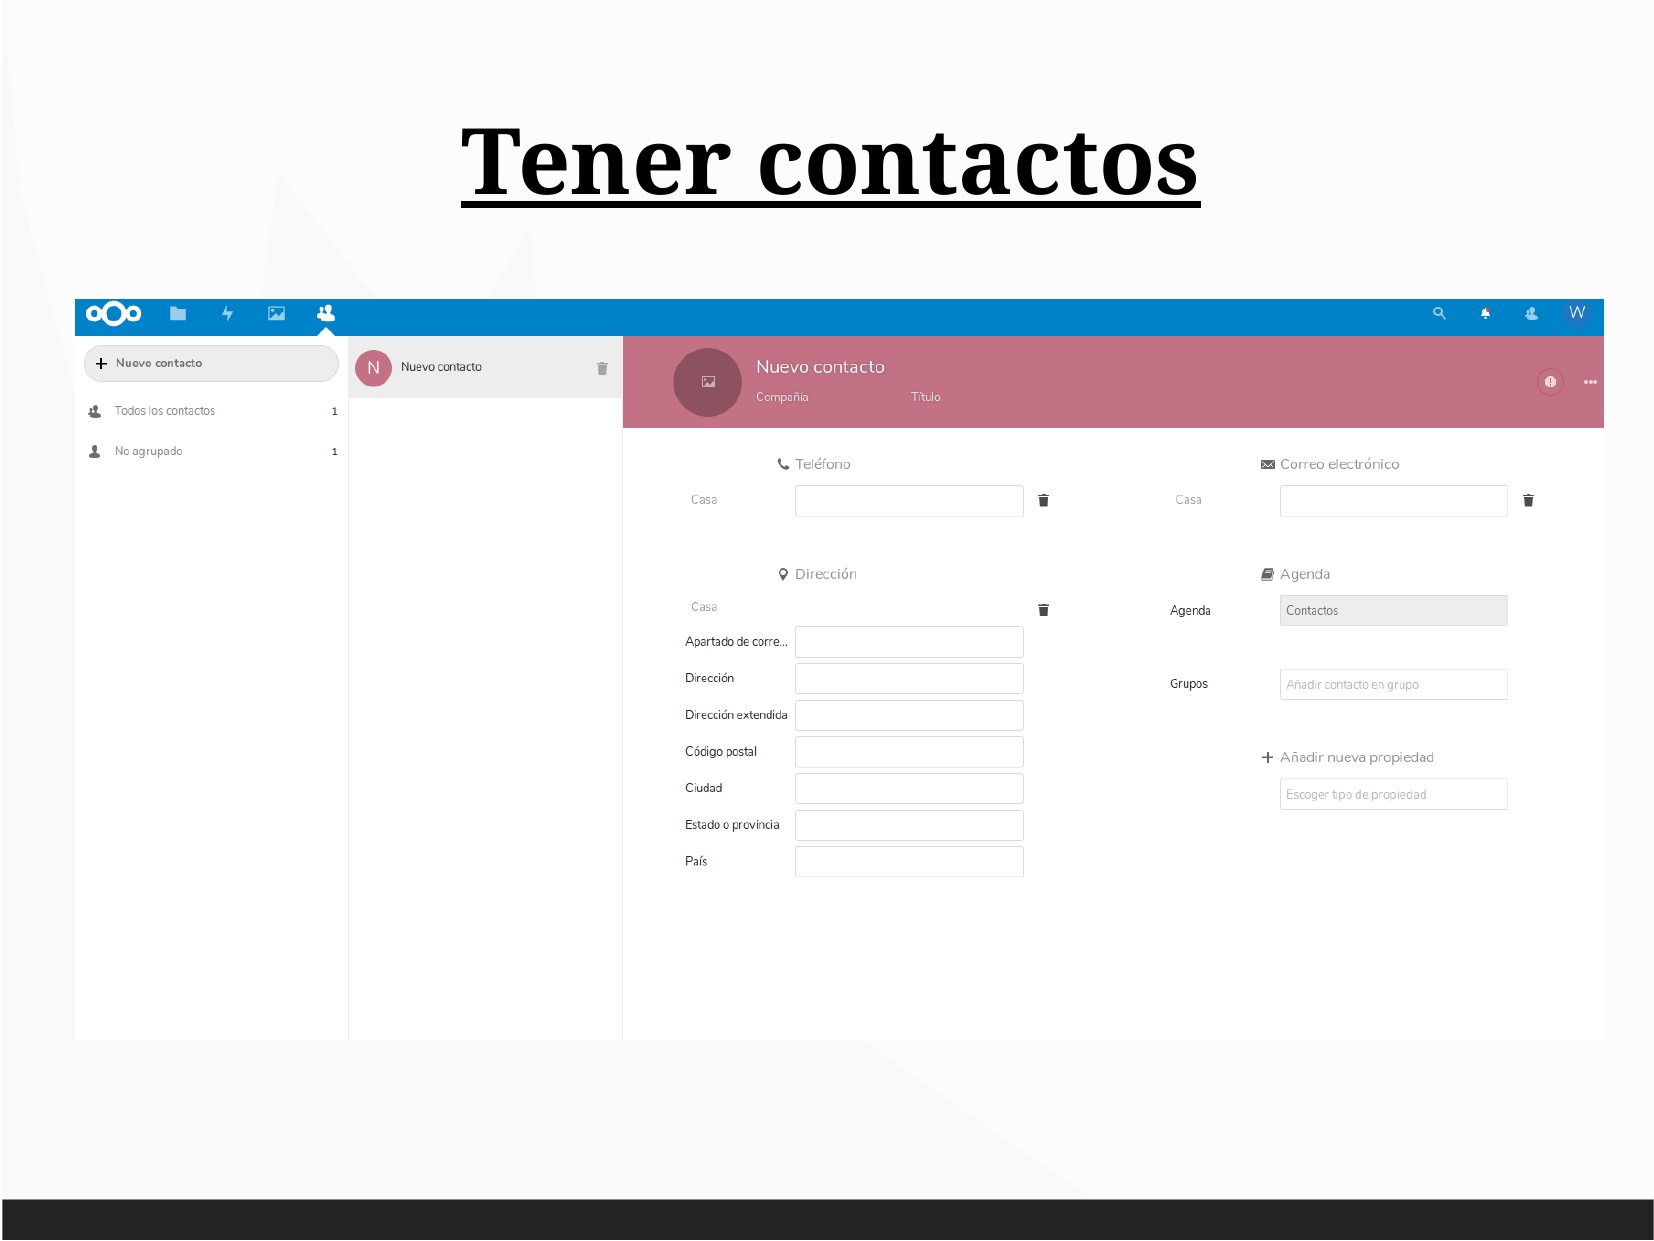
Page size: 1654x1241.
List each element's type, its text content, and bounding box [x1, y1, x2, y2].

picture [2, 0, 1654, 1241]
title Tener contactos [86, 55, 1576, 263]
